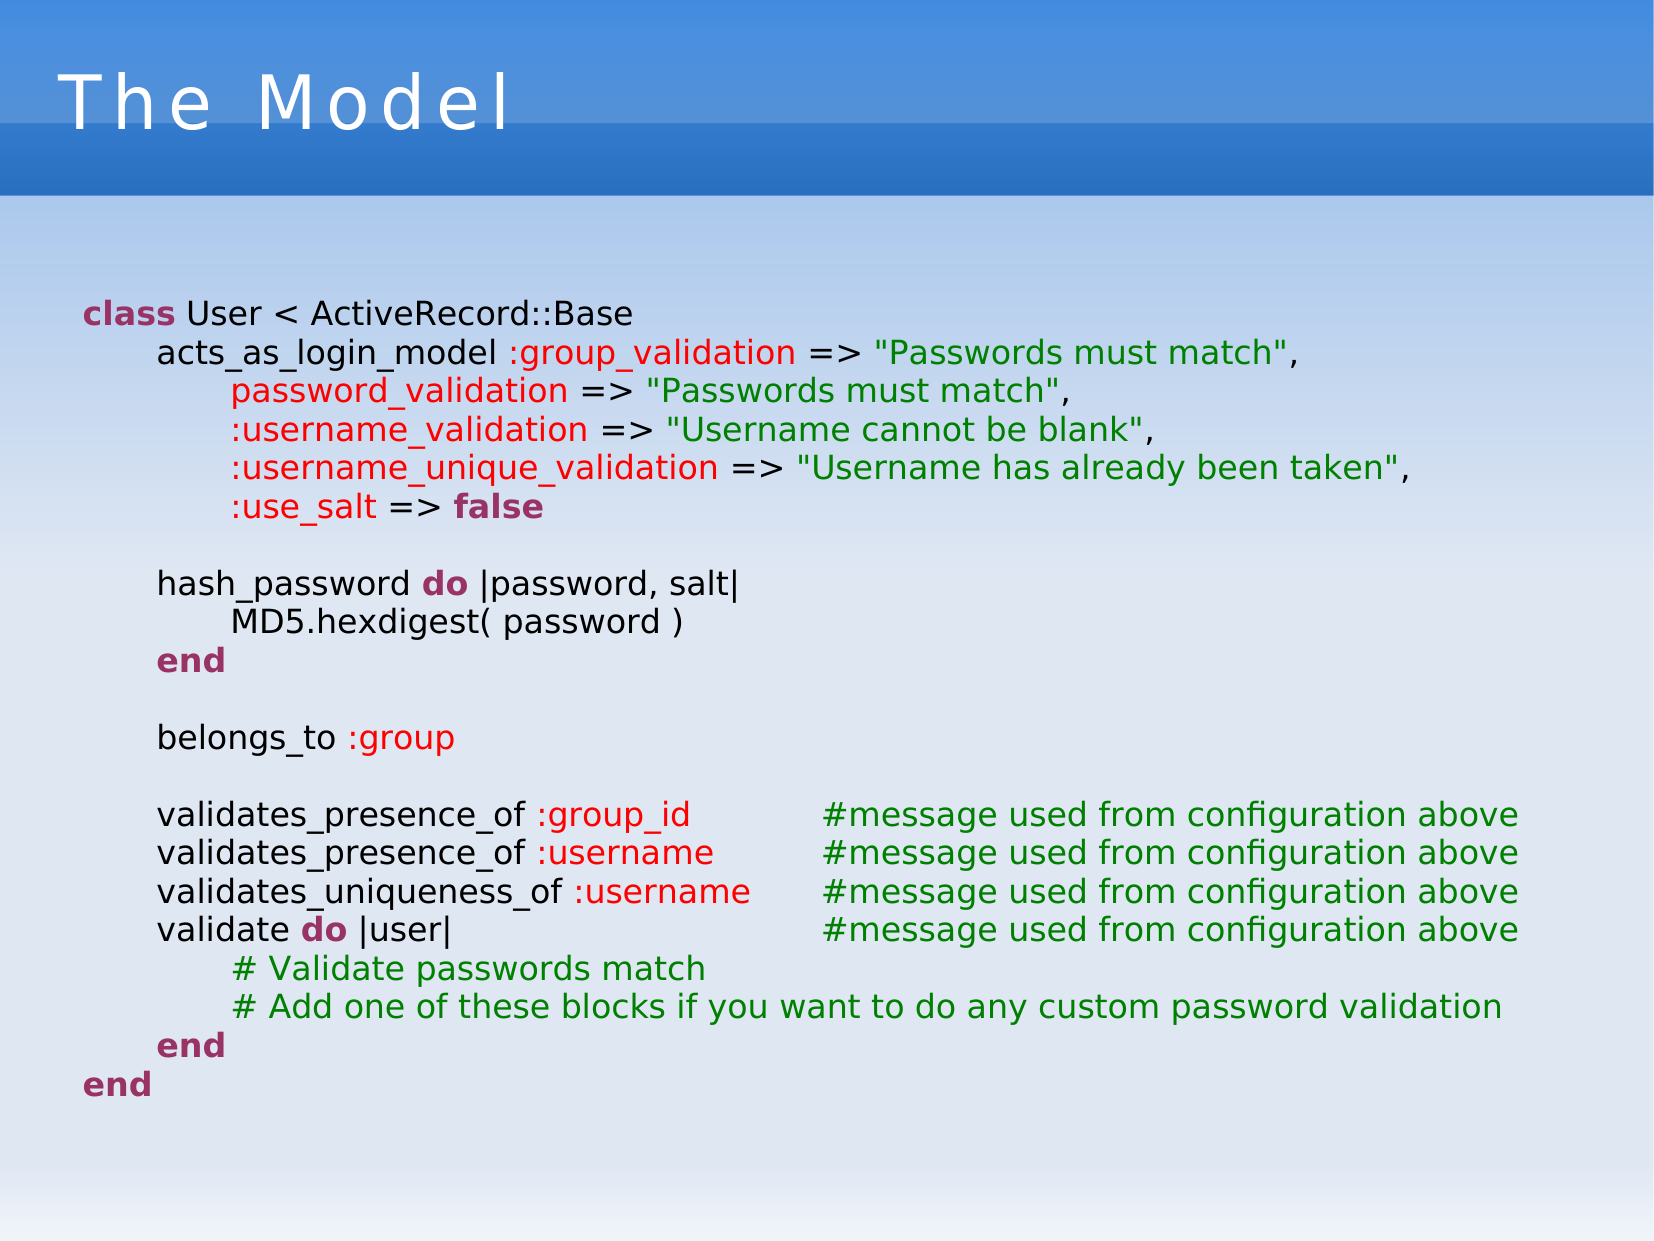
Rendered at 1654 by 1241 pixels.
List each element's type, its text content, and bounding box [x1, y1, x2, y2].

title The Model [59, 36, 1576, 171]
subtitle class User < ActiveRecord::Base acts_as_login_model :group_validation => "Passwords must match", password_validation => "Passwords must match", :username_validation => "Username cannot be blank", :username_unique_validation => "Username has already been taken", :use_salt => false hash_password do |password, salt| MD5.hexdigest( password ) end belongs_to :group validates_presence_of :group_id #message used from configuration above validates_presence_of :username #message used from configuration above validates_uniqueness_of :username #message used from configuration above validate do |user| #message used from configuration above # Validate passwords match # Add one of these blocks if you want to do any custom password validation end end [82, 287, 1571, 1112]
picture [0, 0, 1654, 1241]
